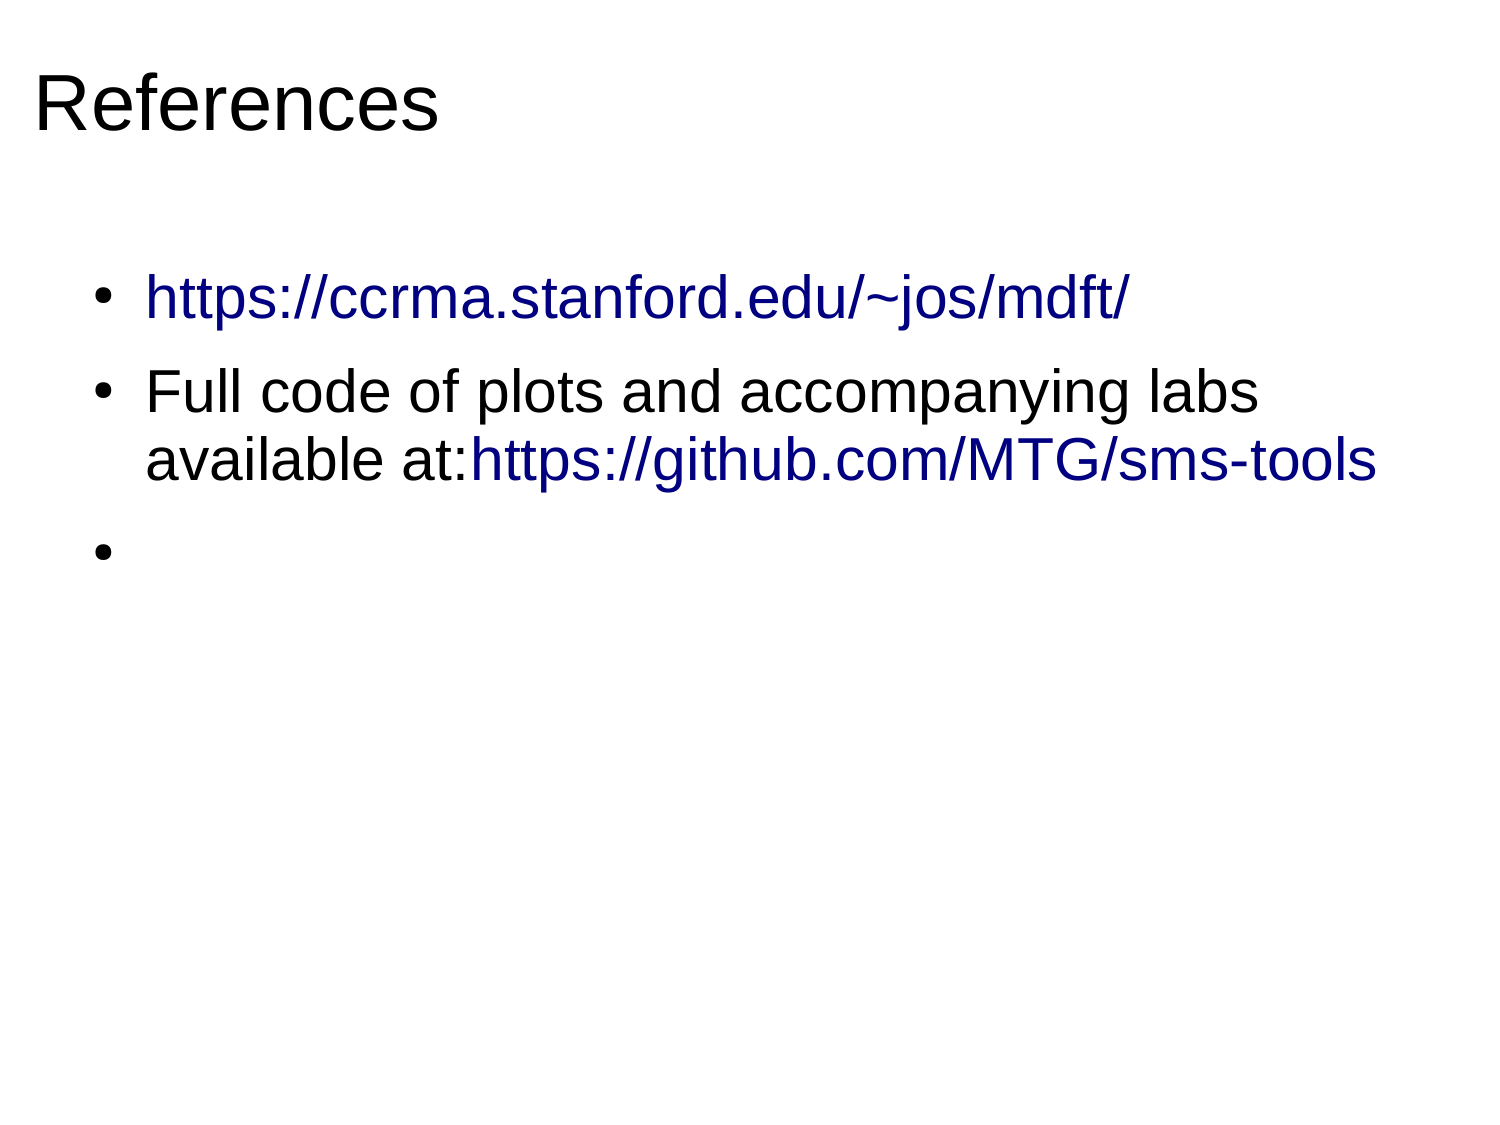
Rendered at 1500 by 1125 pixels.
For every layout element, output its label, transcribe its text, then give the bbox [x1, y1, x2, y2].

title References [33, 9, 1384, 197]
list https://ccrma.stanford.edu/~jos/mdft/ Full code of plots and accompanying labs available at:https://github.com/MTG/sms-tools [75, 263, 1425, 916]
